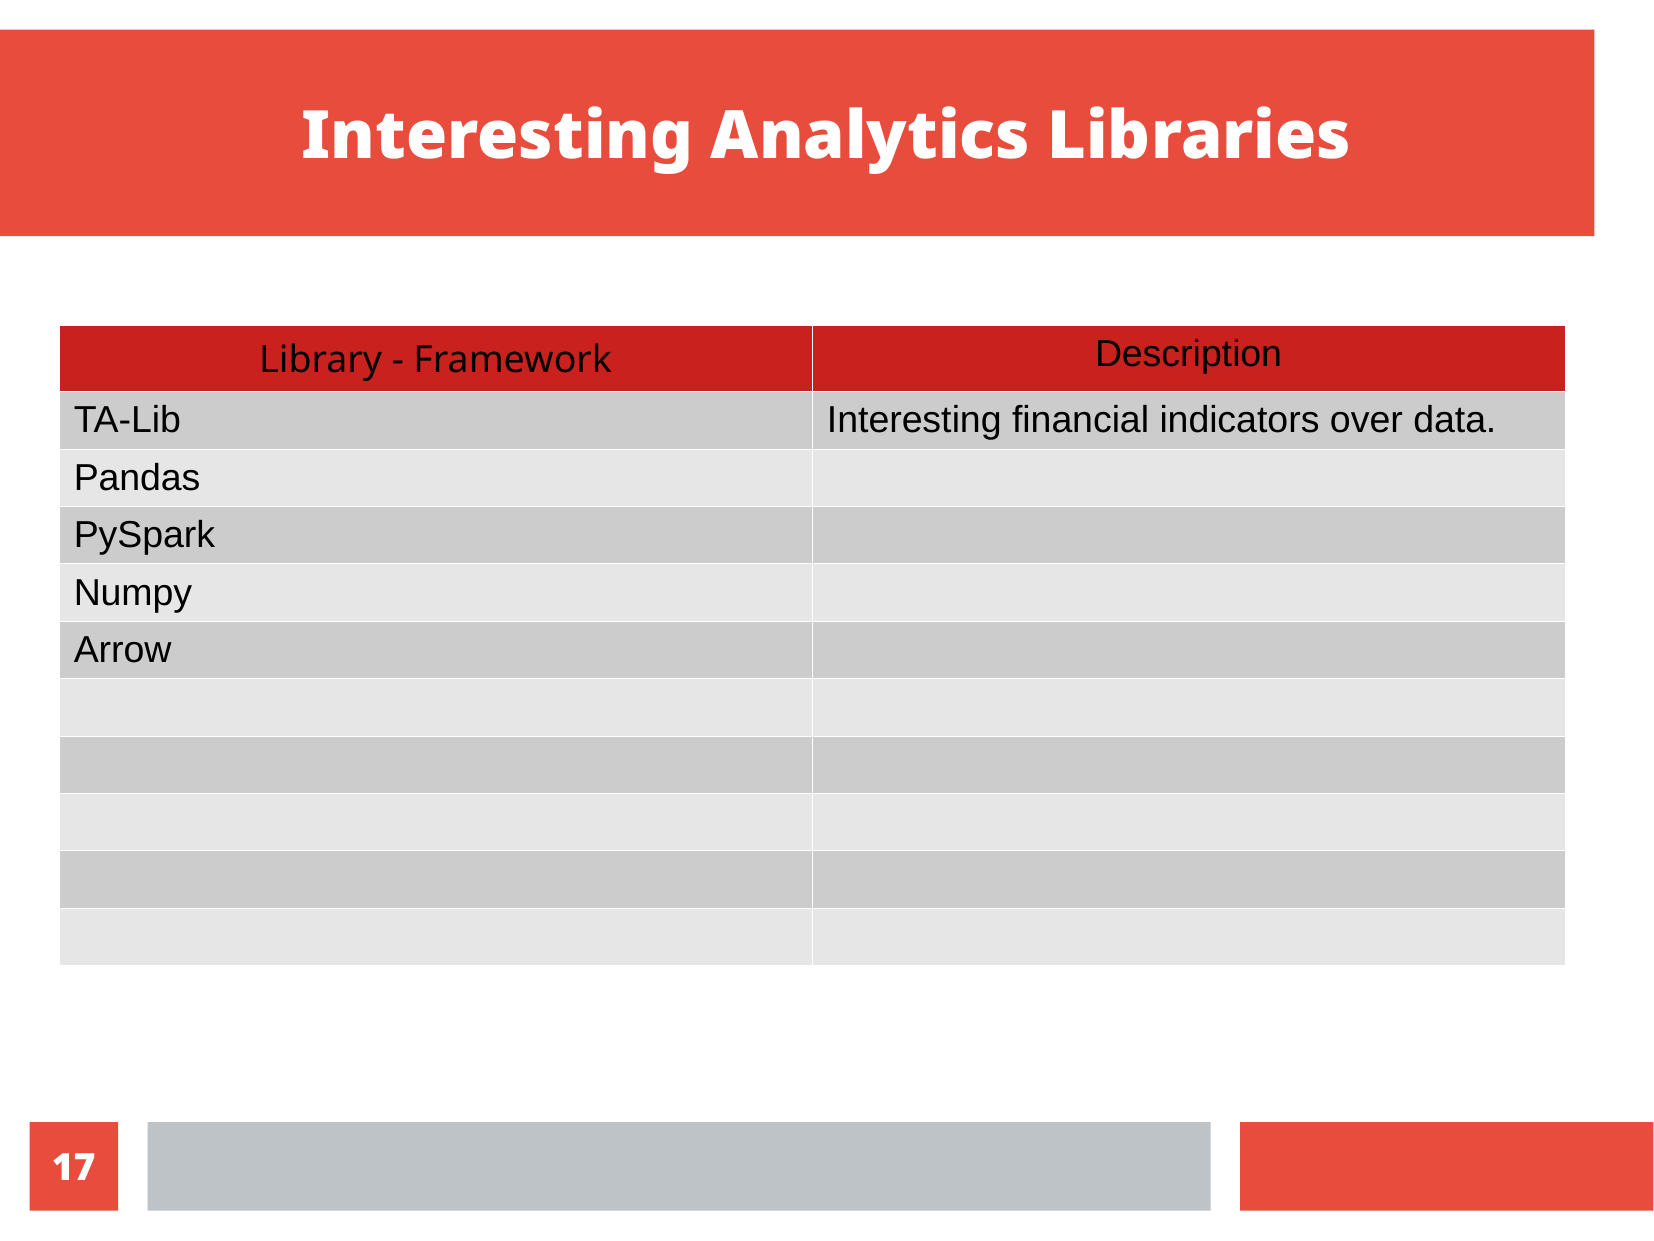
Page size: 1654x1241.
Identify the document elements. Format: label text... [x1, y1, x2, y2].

table_cell Interesting financial indicators over data. [813, 392, 1565, 449]
table_cell [60, 851, 812, 908]
table_cell Numpy [60, 564, 812, 621]
title Interesting Analytics Libraries [59, 59, 1595, 207]
table_cell PySpark [60, 507, 812, 563]
table_cell [813, 794, 1565, 850]
table_header Library - Framework [60, 326, 812, 391]
table_cell [60, 909, 812, 965]
table_cell Pandas [60, 450, 812, 506]
table_cell [813, 737, 1565, 793]
table_cell [60, 737, 812, 793]
table_cell [813, 851, 1565, 908]
table_cell Arrow [60, 622, 812, 678]
table_cell [813, 679, 1565, 736]
table_cell [813, 622, 1565, 678]
table_cell TA-Lib [60, 392, 812, 449]
table_cell [60, 679, 812, 736]
table_cell [813, 450, 1565, 506]
table_cell [813, 564, 1565, 621]
table_cell [813, 507, 1565, 563]
table_cell [60, 794, 812, 850]
table_header Description [813, 326, 1565, 391]
table_cell [813, 909, 1565, 965]
